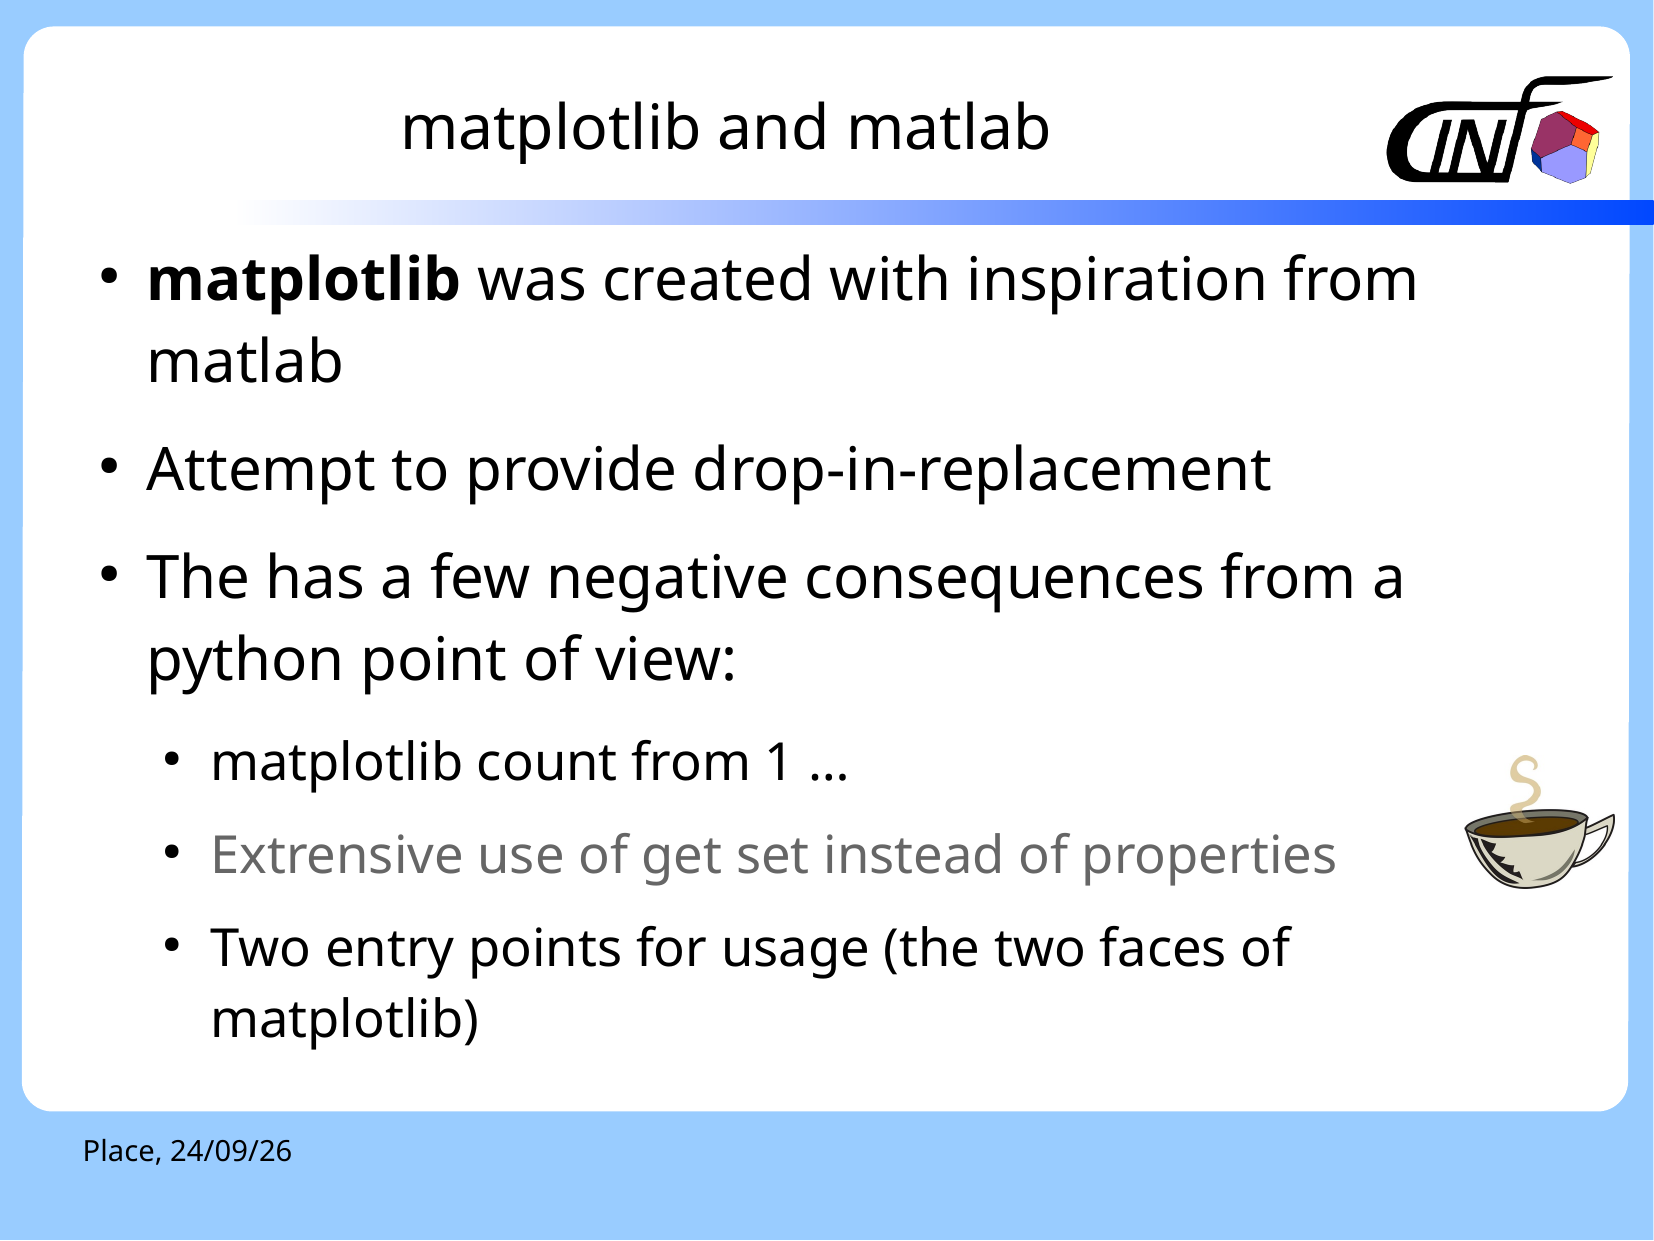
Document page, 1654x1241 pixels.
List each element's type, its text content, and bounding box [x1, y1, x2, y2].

picture [1386, 76, 1613, 184]
title matplotlib and matlab [82, 49, 1371, 201]
list matplotlib was created with inspiration from matlab Attempt to provide drop-in-replacement The has a few negative consequences from a python point of view: matplotlib count from 1 … Extrensive use of get set instead of properties Two entry points for usage (the two faces of matplotlib) [82, 236, 1571, 1055]
picture [1464, 755, 1615, 889]
